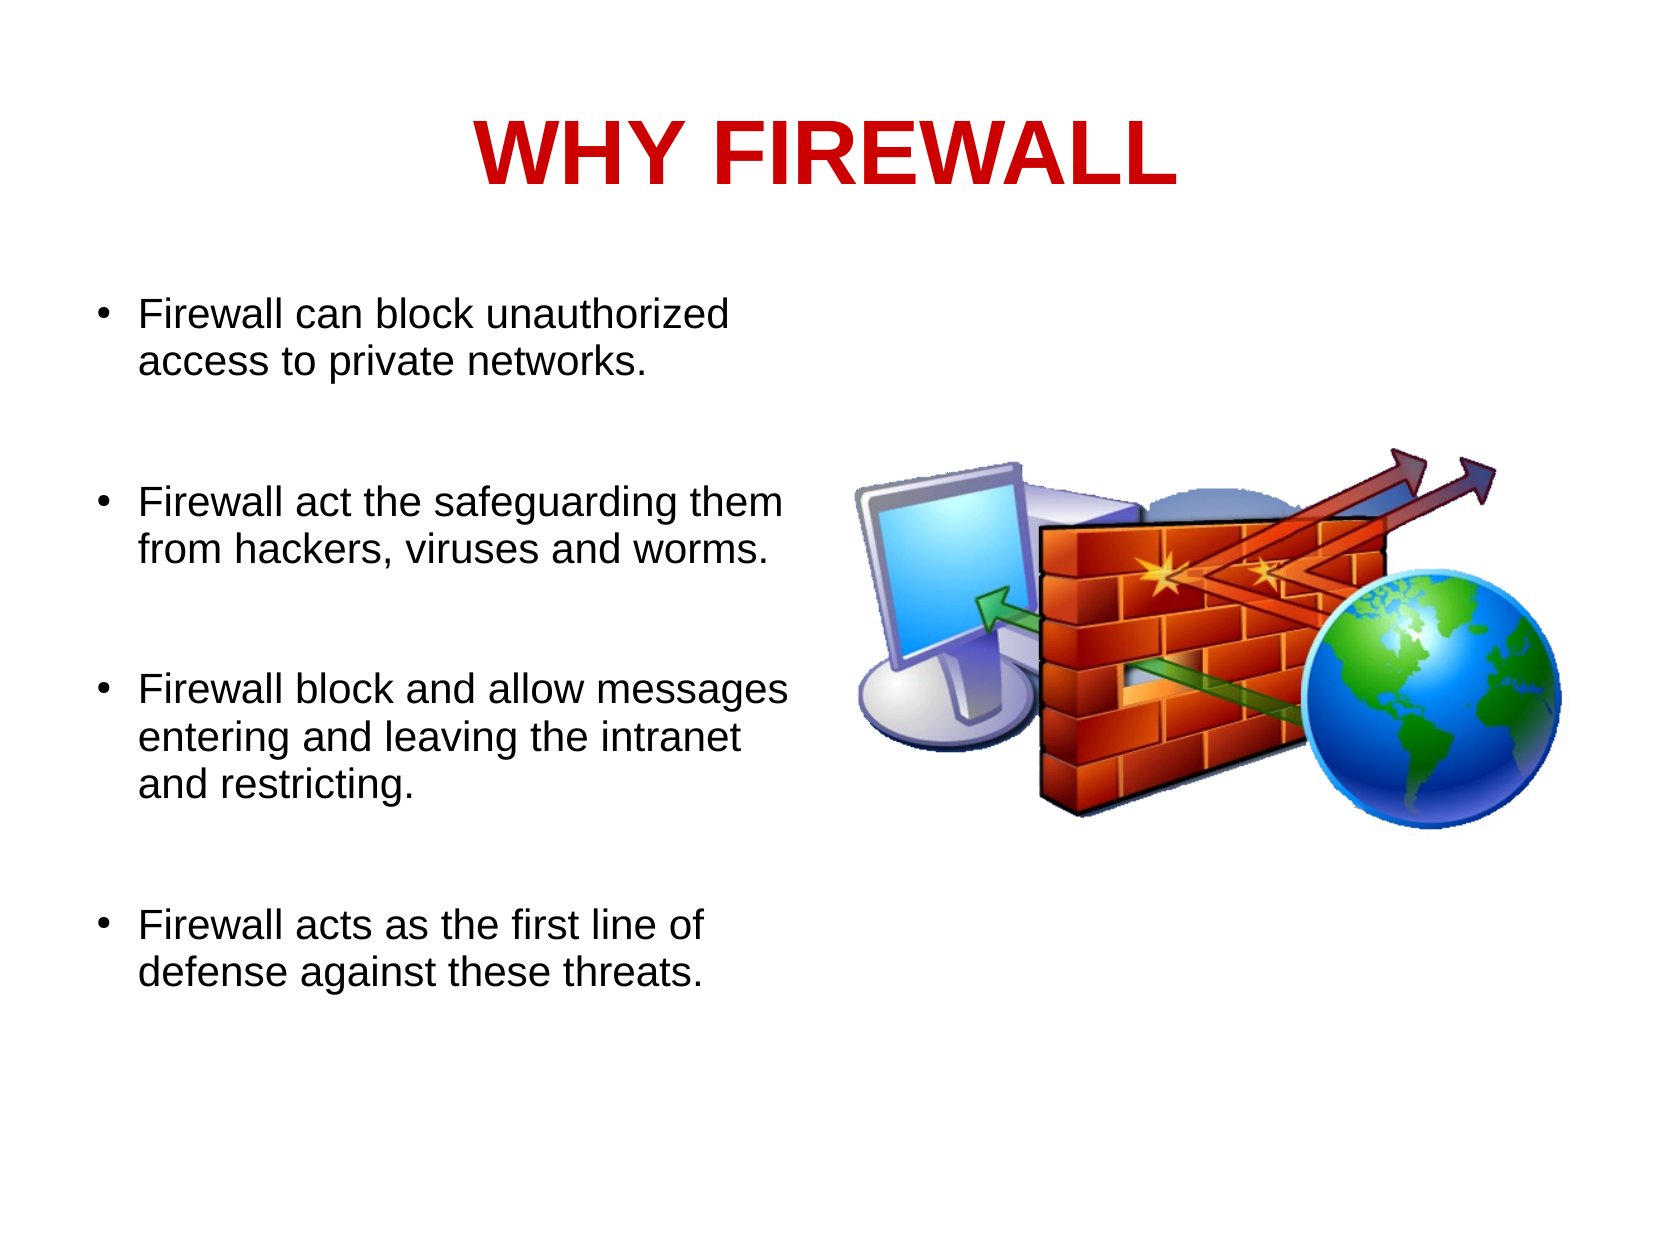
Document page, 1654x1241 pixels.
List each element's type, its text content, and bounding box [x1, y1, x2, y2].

picture [845, 423, 1572, 876]
title WHY FIREWALL [82, 49, 1571, 257]
list Firewall can block unauthorized access to private networks. Firewall act the safeguarding them from hackers, viruses and worms. Firewall block and allow messages entering and leaving the intranet and restricting. Firewall acts as the first line of defense against these threats. [82, 290, 809, 1010]
